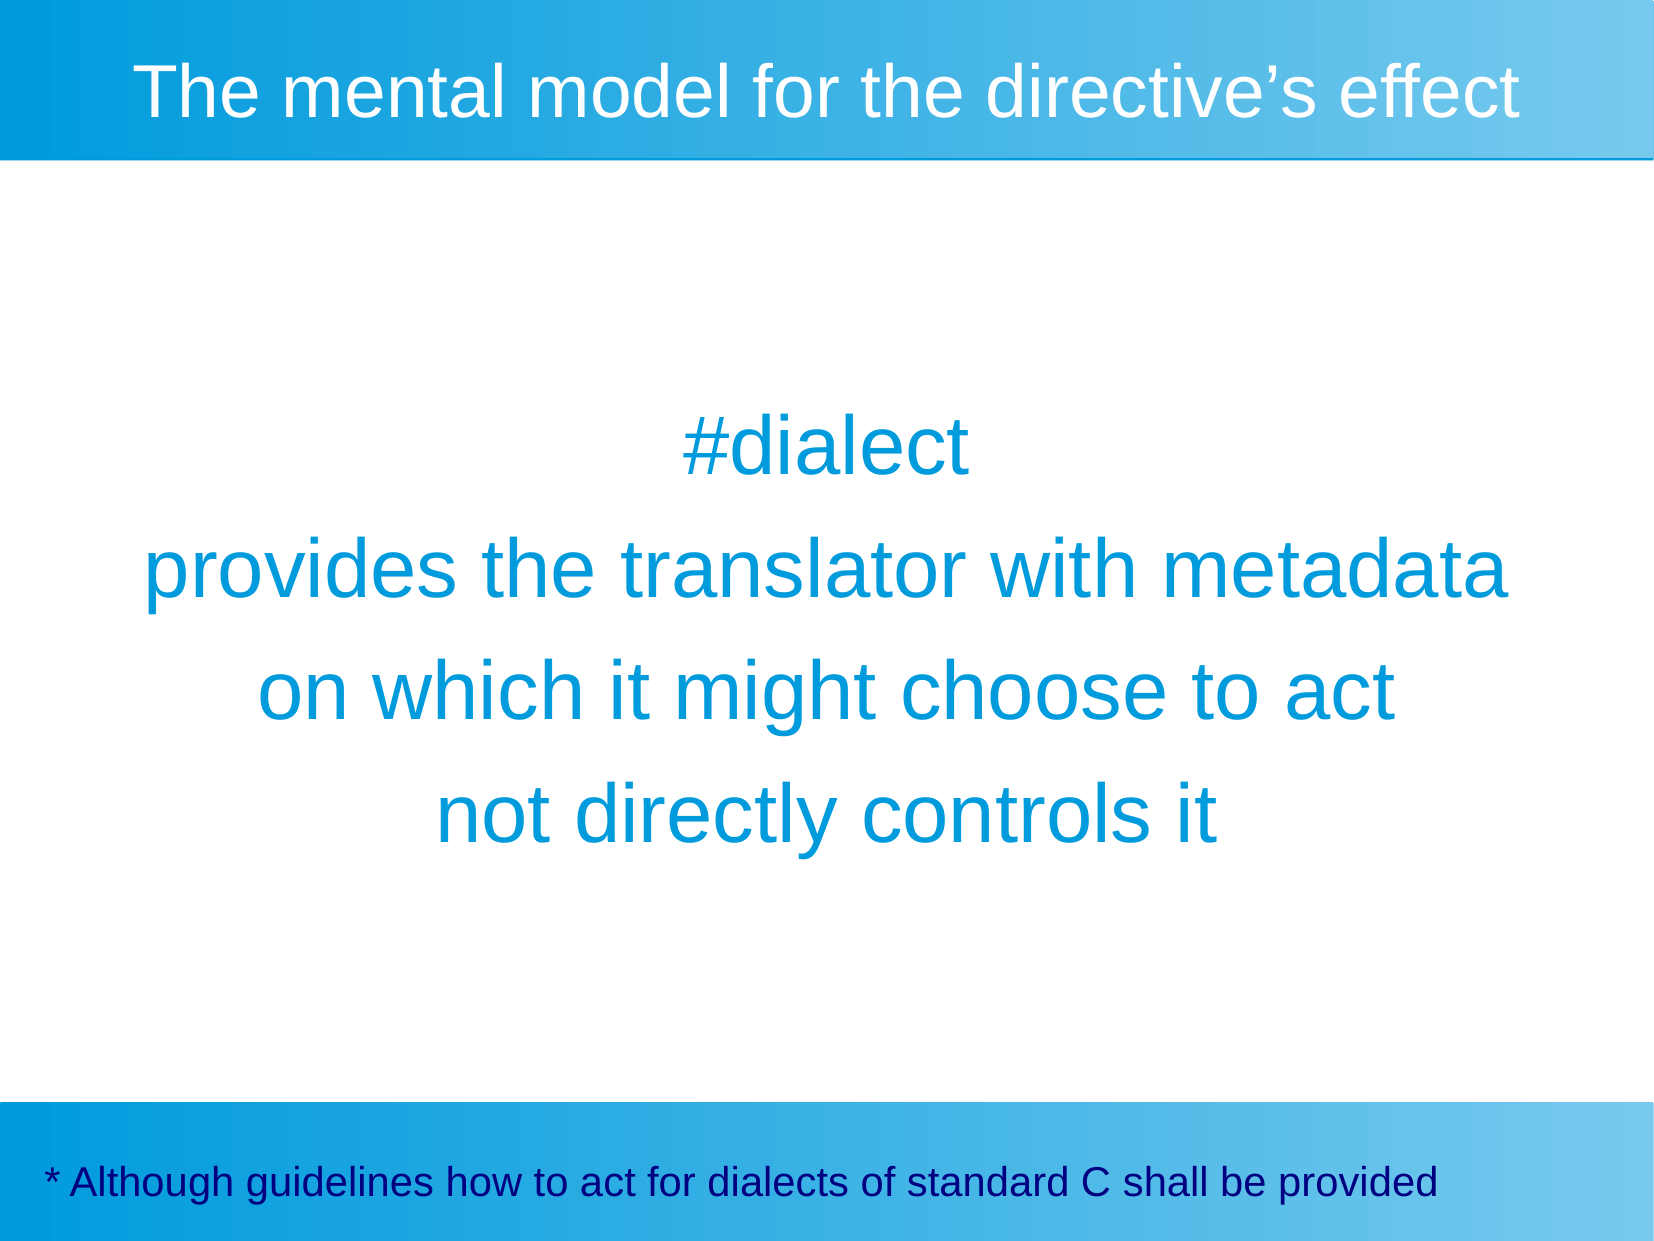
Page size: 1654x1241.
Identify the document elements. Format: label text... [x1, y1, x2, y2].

list #dialect provides the translator with metadata on which it might choose to act not directly controls it [59, 236, 1595, 1024]
title The mental model for the directive’s effect [59, 39, 1595, 144]
text_box * Although guidelines how to act for dialects of standard C shall be provided [29, 1151, 1467, 1219]
